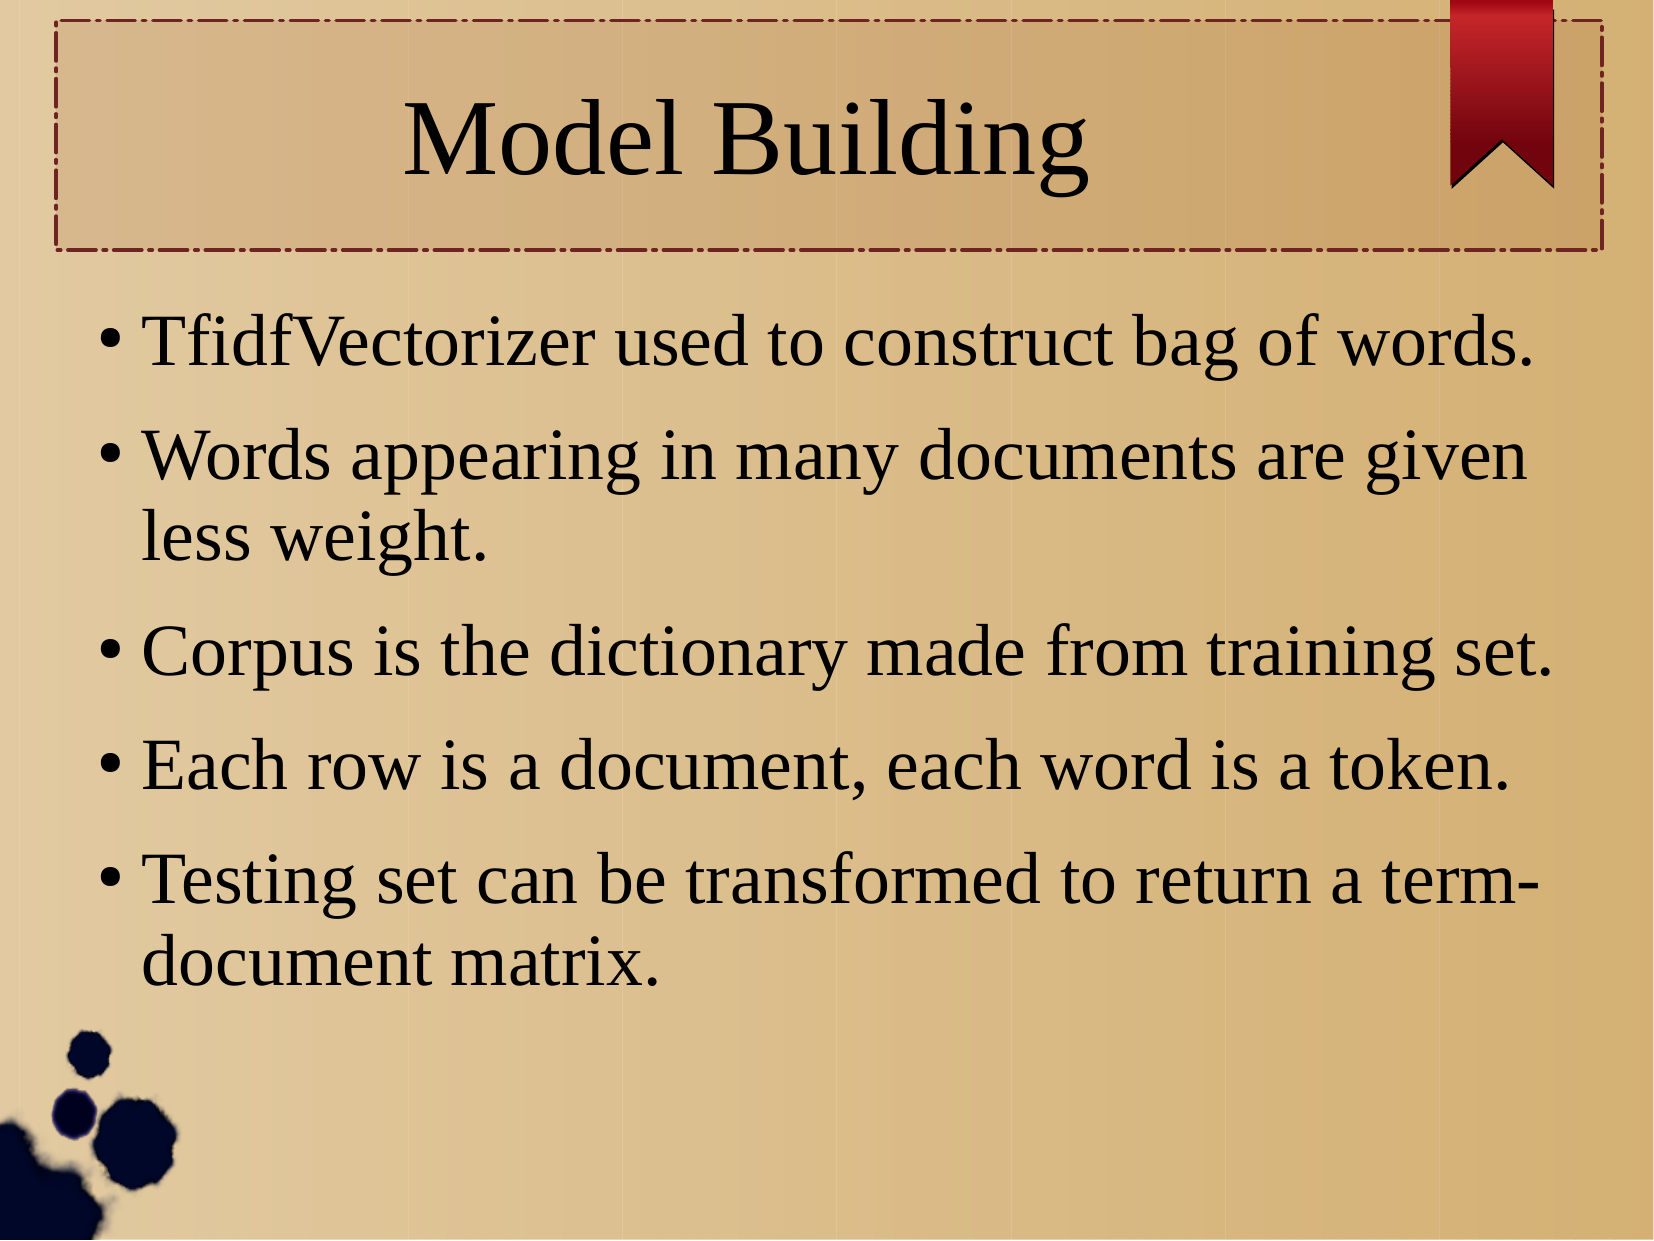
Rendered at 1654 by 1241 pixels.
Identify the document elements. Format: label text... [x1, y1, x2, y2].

title Model Building [82, 47, 1412, 229]
list TfidfVectorizer used to construct bag of words. Words appearing in many documents are given less weight. Corpus is the dictionary made from training set. Each row is a document, each word is a token. Testing set can be transformed to return a term-document matrix. [82, 299, 1571, 1019]
